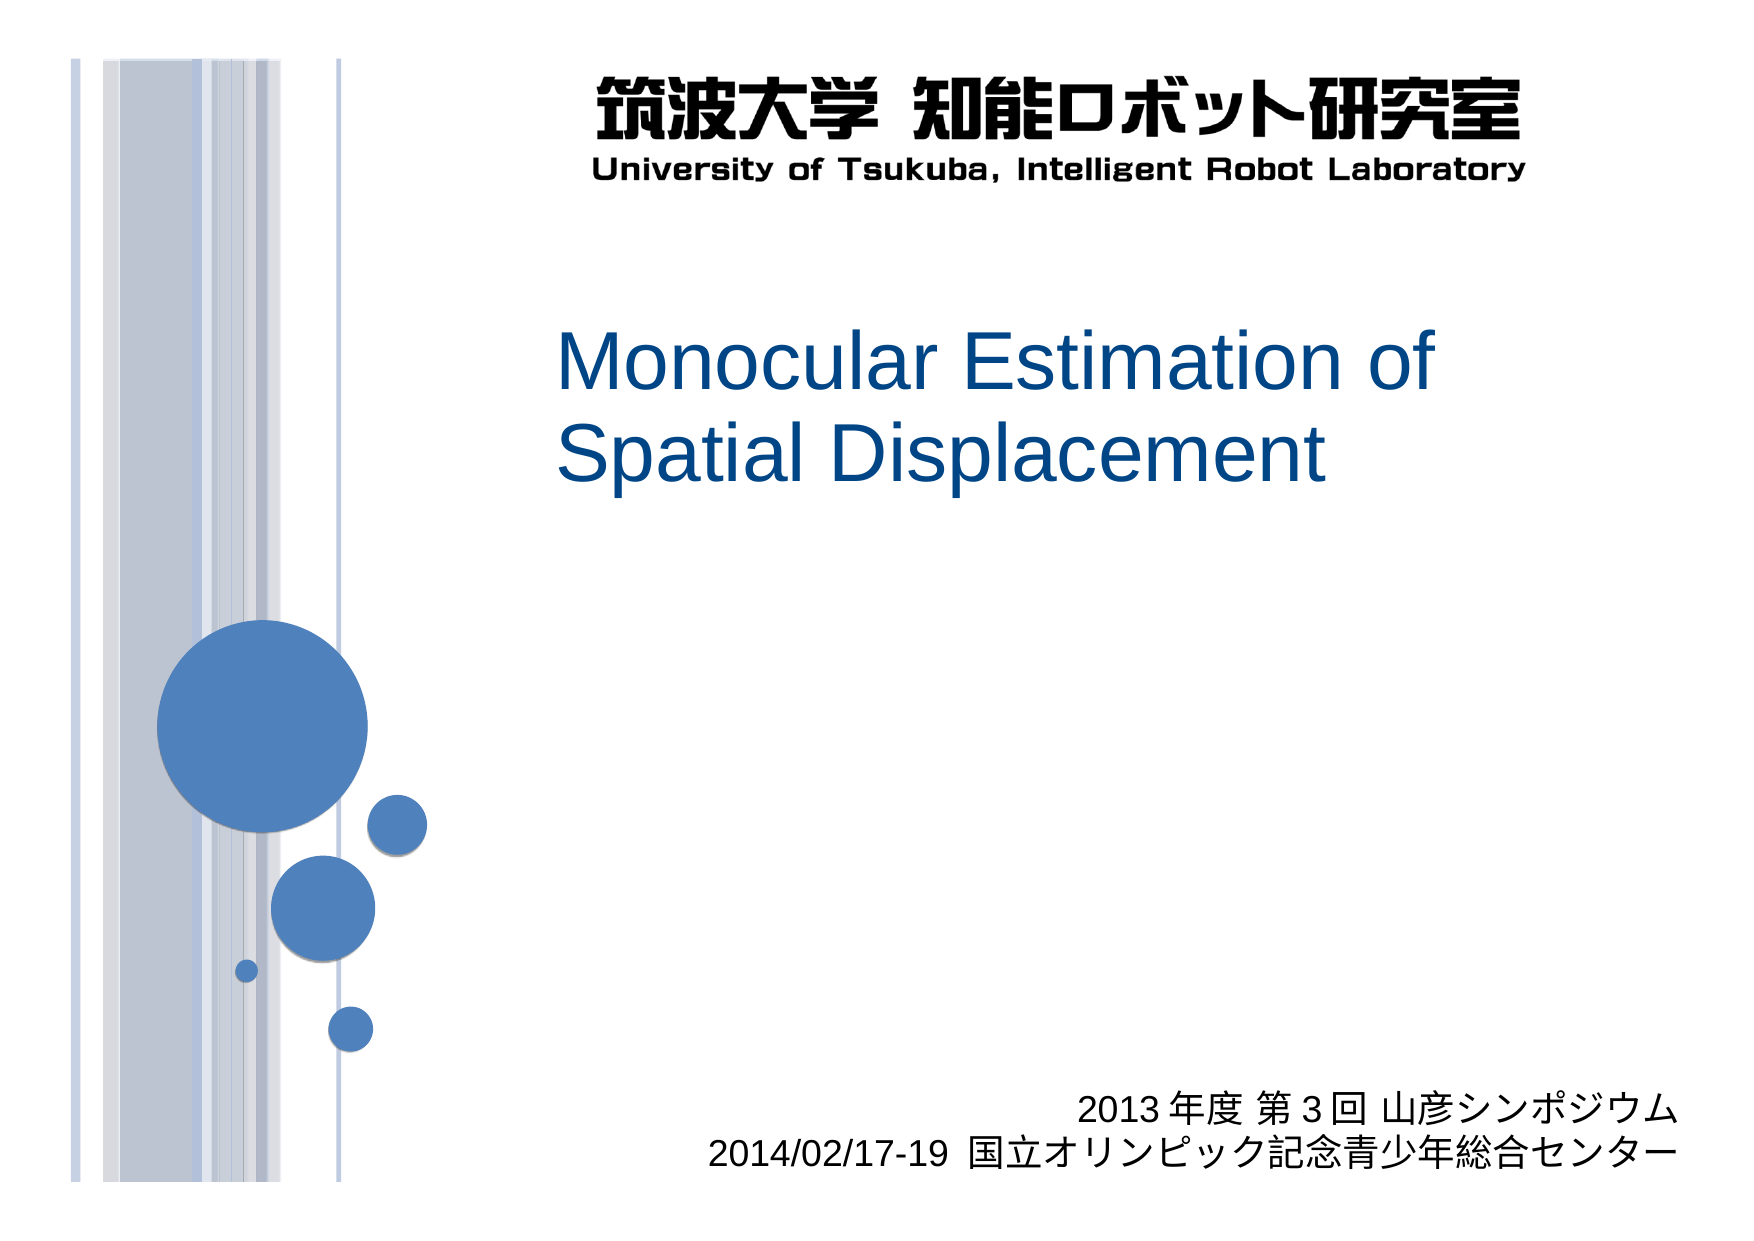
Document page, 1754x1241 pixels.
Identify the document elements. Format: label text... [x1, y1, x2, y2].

picture [590, 75, 1526, 183]
title Monocular Estimation of Spatial Displacement [554, 314, 1649, 869]
